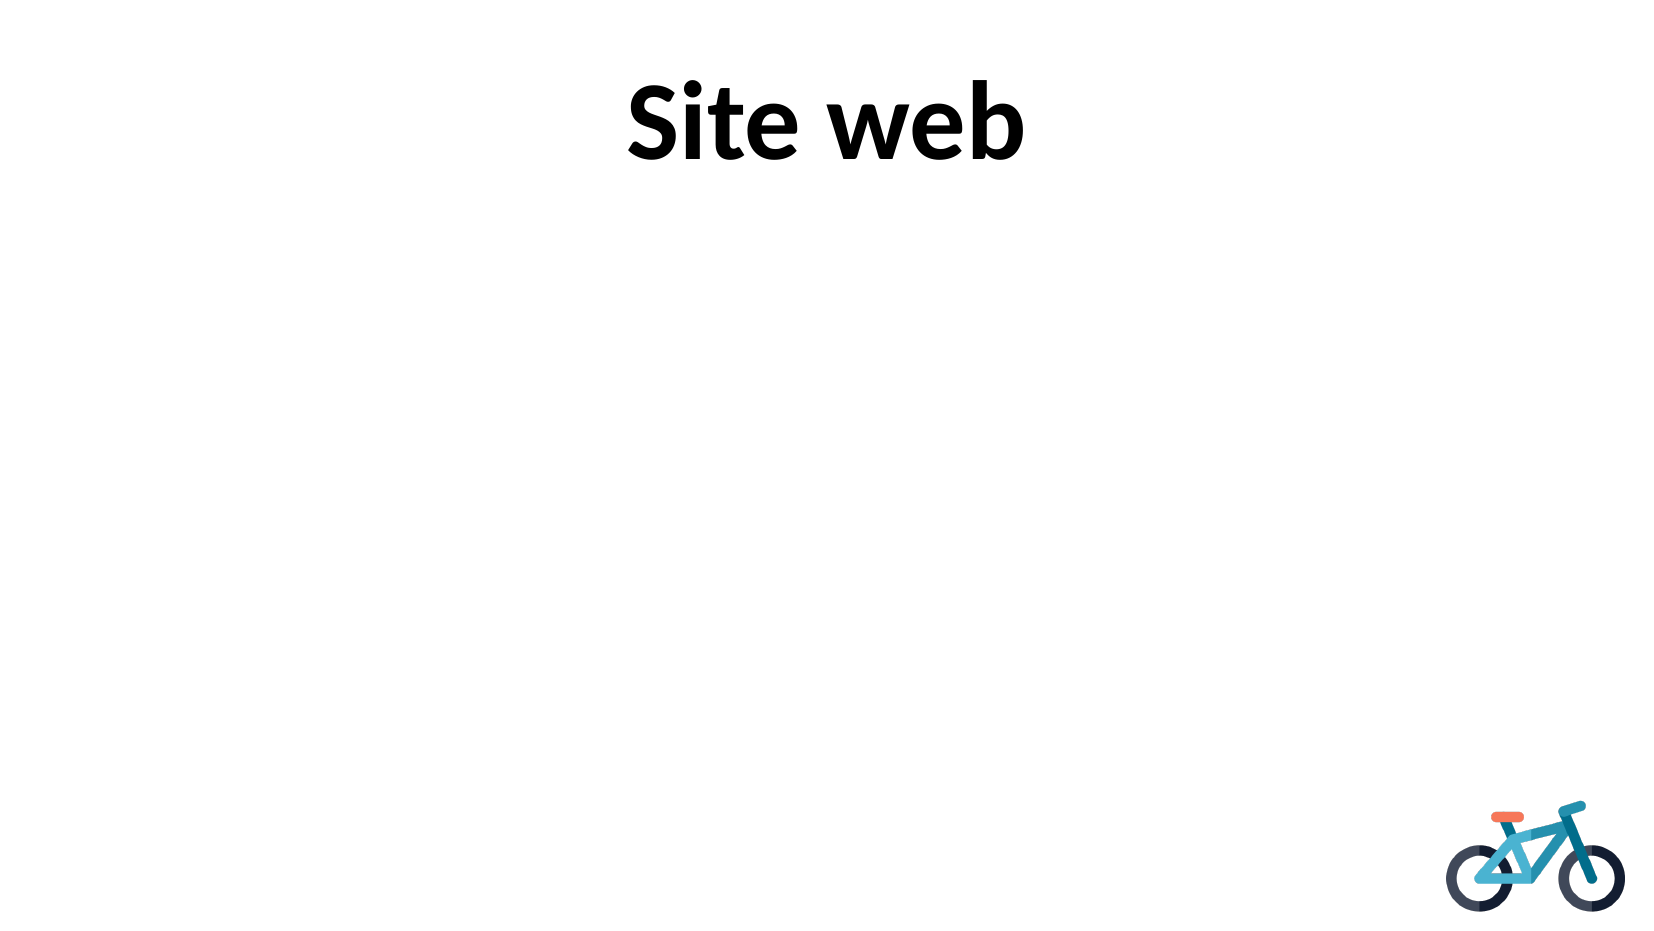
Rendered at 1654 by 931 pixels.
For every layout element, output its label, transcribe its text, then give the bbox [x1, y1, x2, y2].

picture [1446, 767, 1625, 931]
title Site web [82, 37, 1571, 193]
